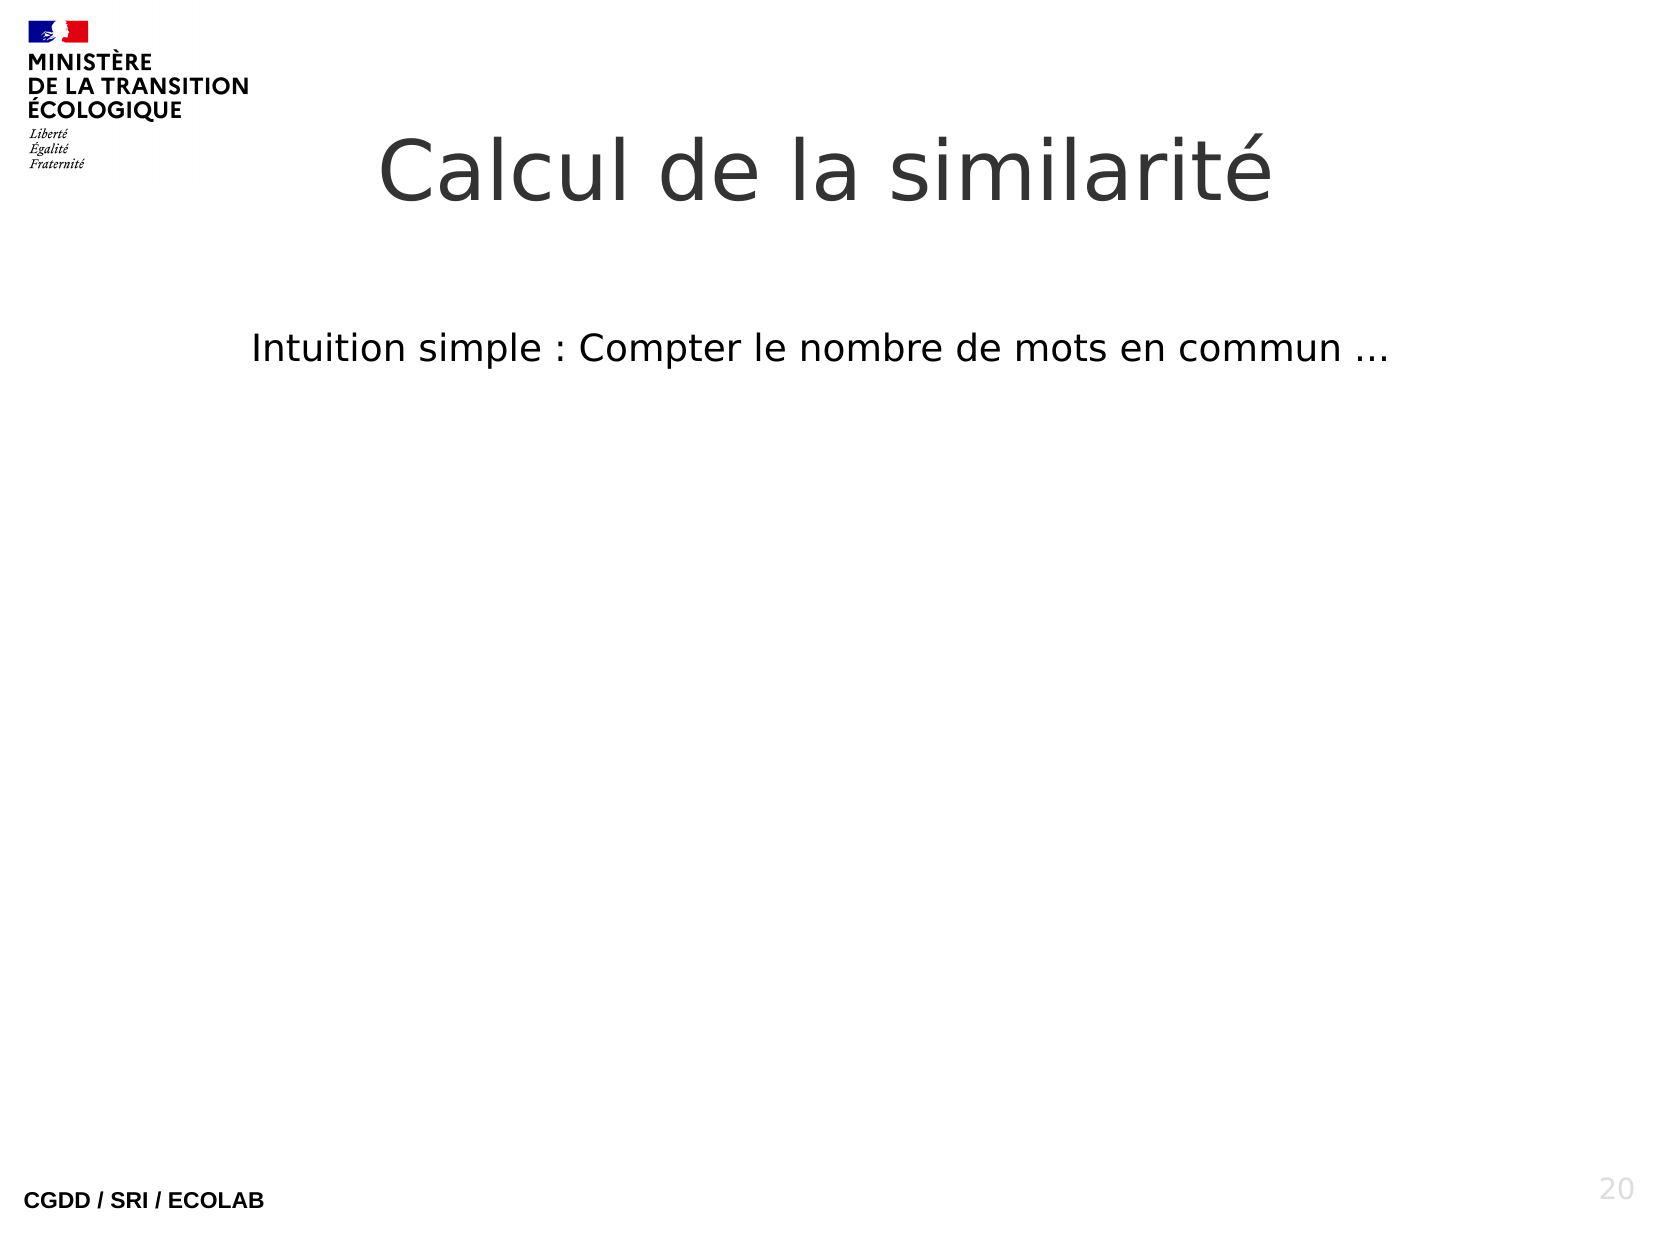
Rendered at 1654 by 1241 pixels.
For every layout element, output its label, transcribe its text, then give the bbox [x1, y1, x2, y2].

title Calcul de la similarité [114, 73, 1539, 271]
text_box Intuition simple : Compter le nombre de mots en commun ... [236, 319, 1441, 378]
picture [7, 0, 272, 190]
